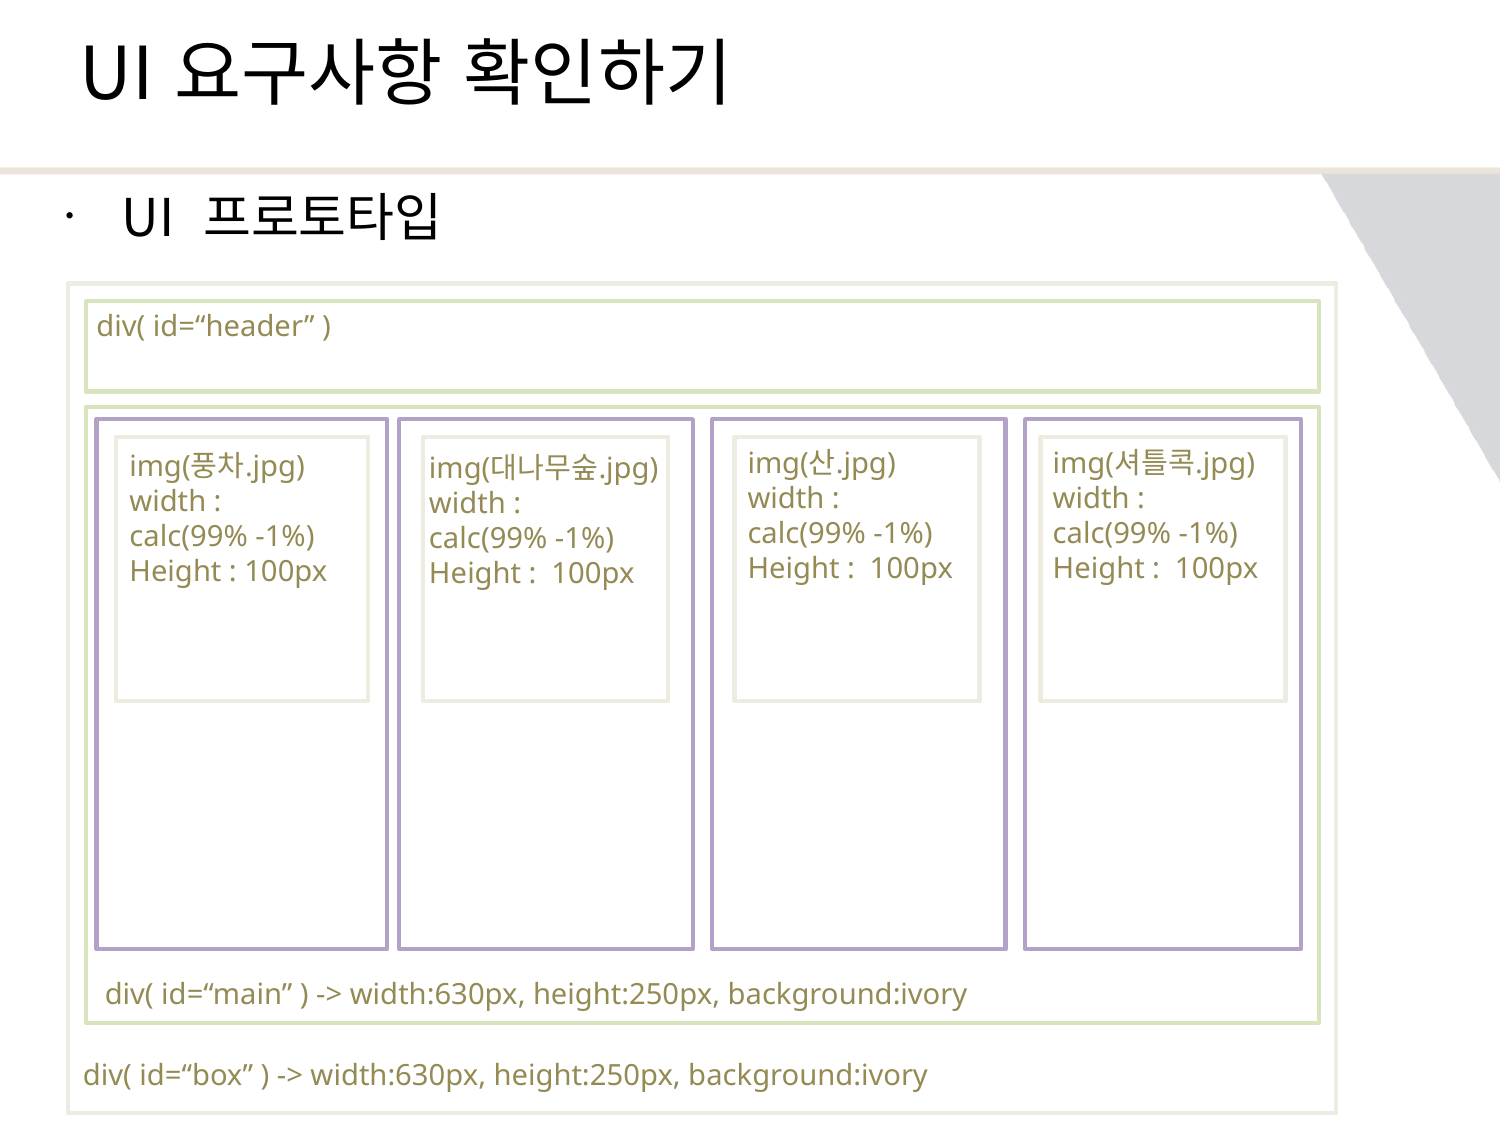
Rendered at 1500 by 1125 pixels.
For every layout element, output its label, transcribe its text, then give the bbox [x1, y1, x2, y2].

text_box div( id=“header” ) [81, 300, 347, 351]
title UI 요구사항 확인하기 [64, 19, 1322, 150]
text_box <h2>Jump for Joy Sale</h2> [85, 301, 1319, 392]
text_box div( id=“main” ) -> width:630px, height:250px, background:ivory [89, 968, 991, 1019]
text_box img(셔틀콕.jpg) width : calc(99% -1%) Height : 100px [1037, 436, 1274, 592]
list UI 프로토타입 [70, 286, 1334, 1111]
text_box img(산.jpg) width : calc(99% -1%) Height : 100px [732, 436, 969, 592]
picture [0, 0, 1500, 1125]
text_box div( id=“box” ) -> width:630px, height:250px, background:ivory [68, 1048, 951, 1099]
text_box img(풍차.jpg) width : calc(99% -1%) Height : 100px [114, 439, 343, 595]
list UI 프로토타입 [50, 177, 1441, 1114]
text_box img(대나무숲.jpg) width : calc(99% -1%) Height : 100px [414, 441, 674, 597]
